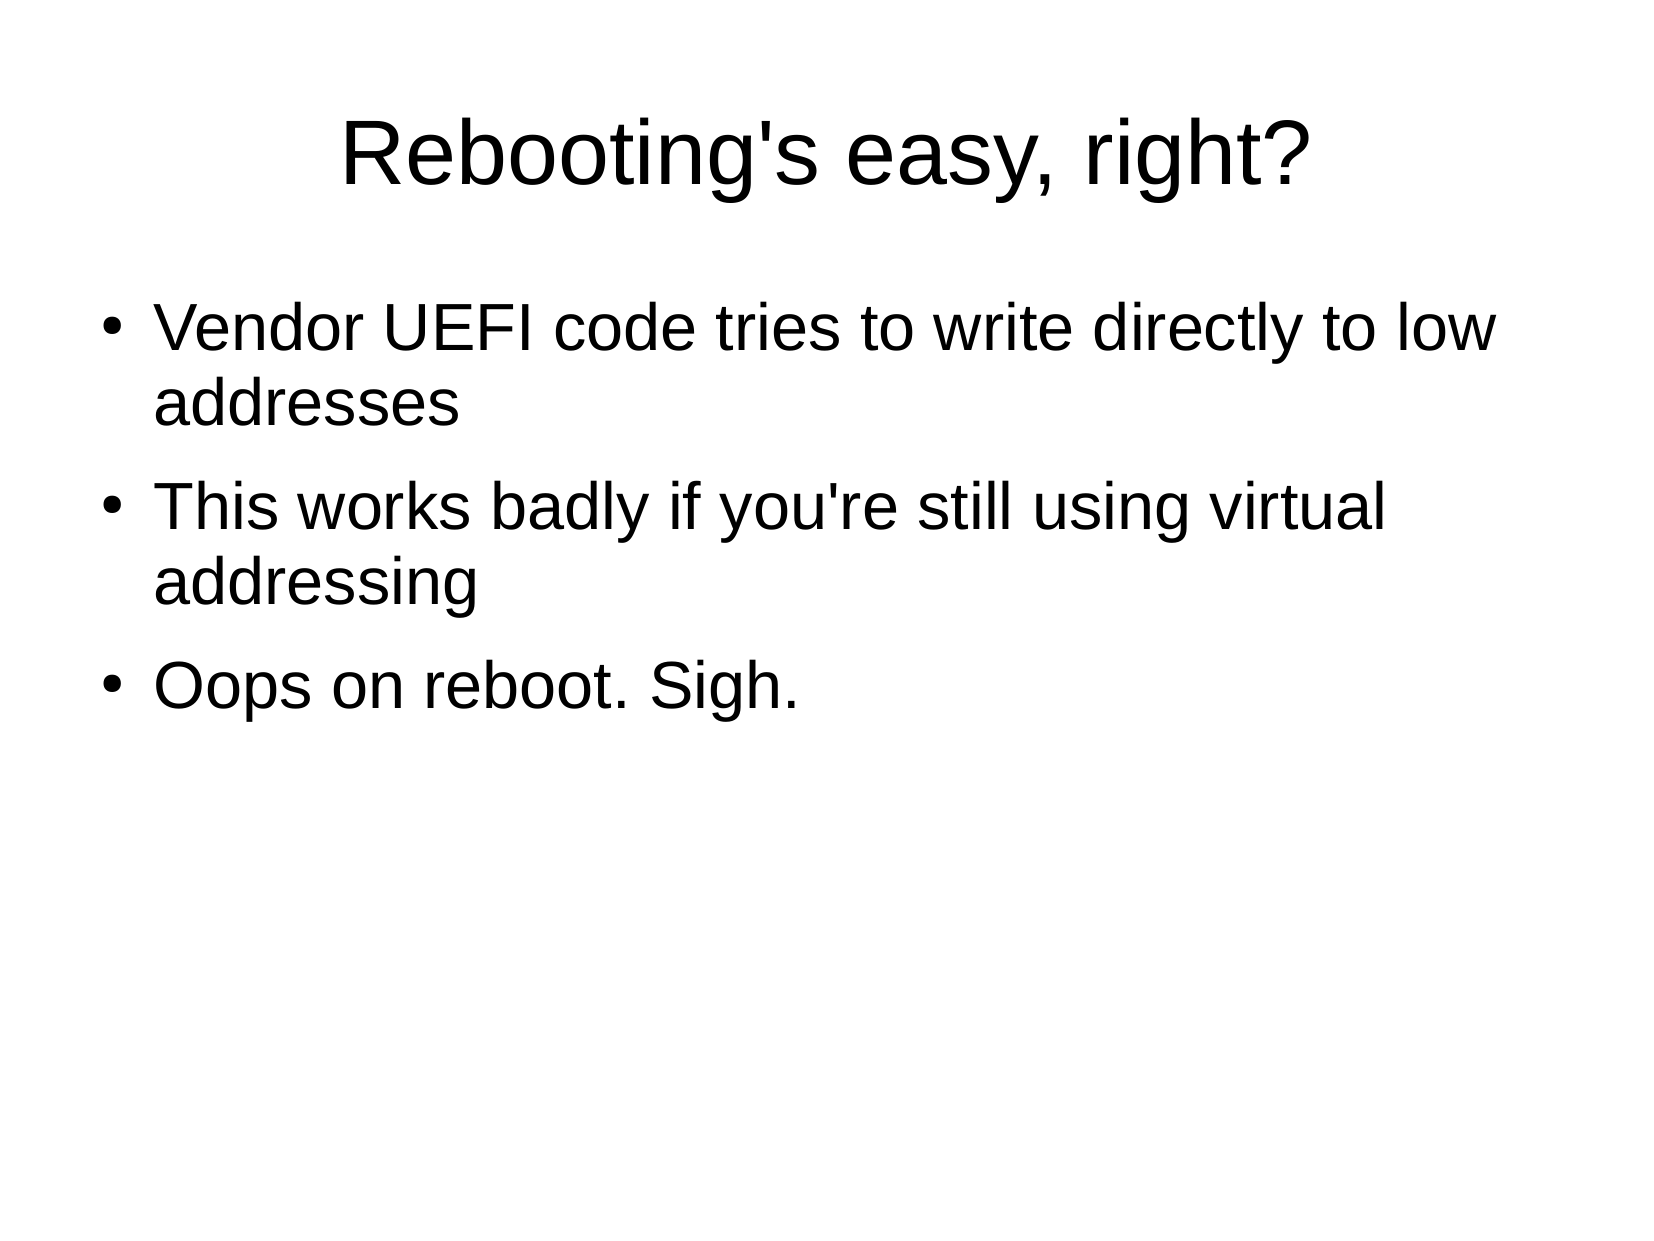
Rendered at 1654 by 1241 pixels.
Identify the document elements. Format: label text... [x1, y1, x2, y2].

title Rebooting's easy, right? [82, 49, 1571, 257]
list Vendor UEFI code tries to write directly to low addresses This works badly if you're still using virtual addressing Oops on reboot. Sigh. [82, 290, 1571, 1109]
